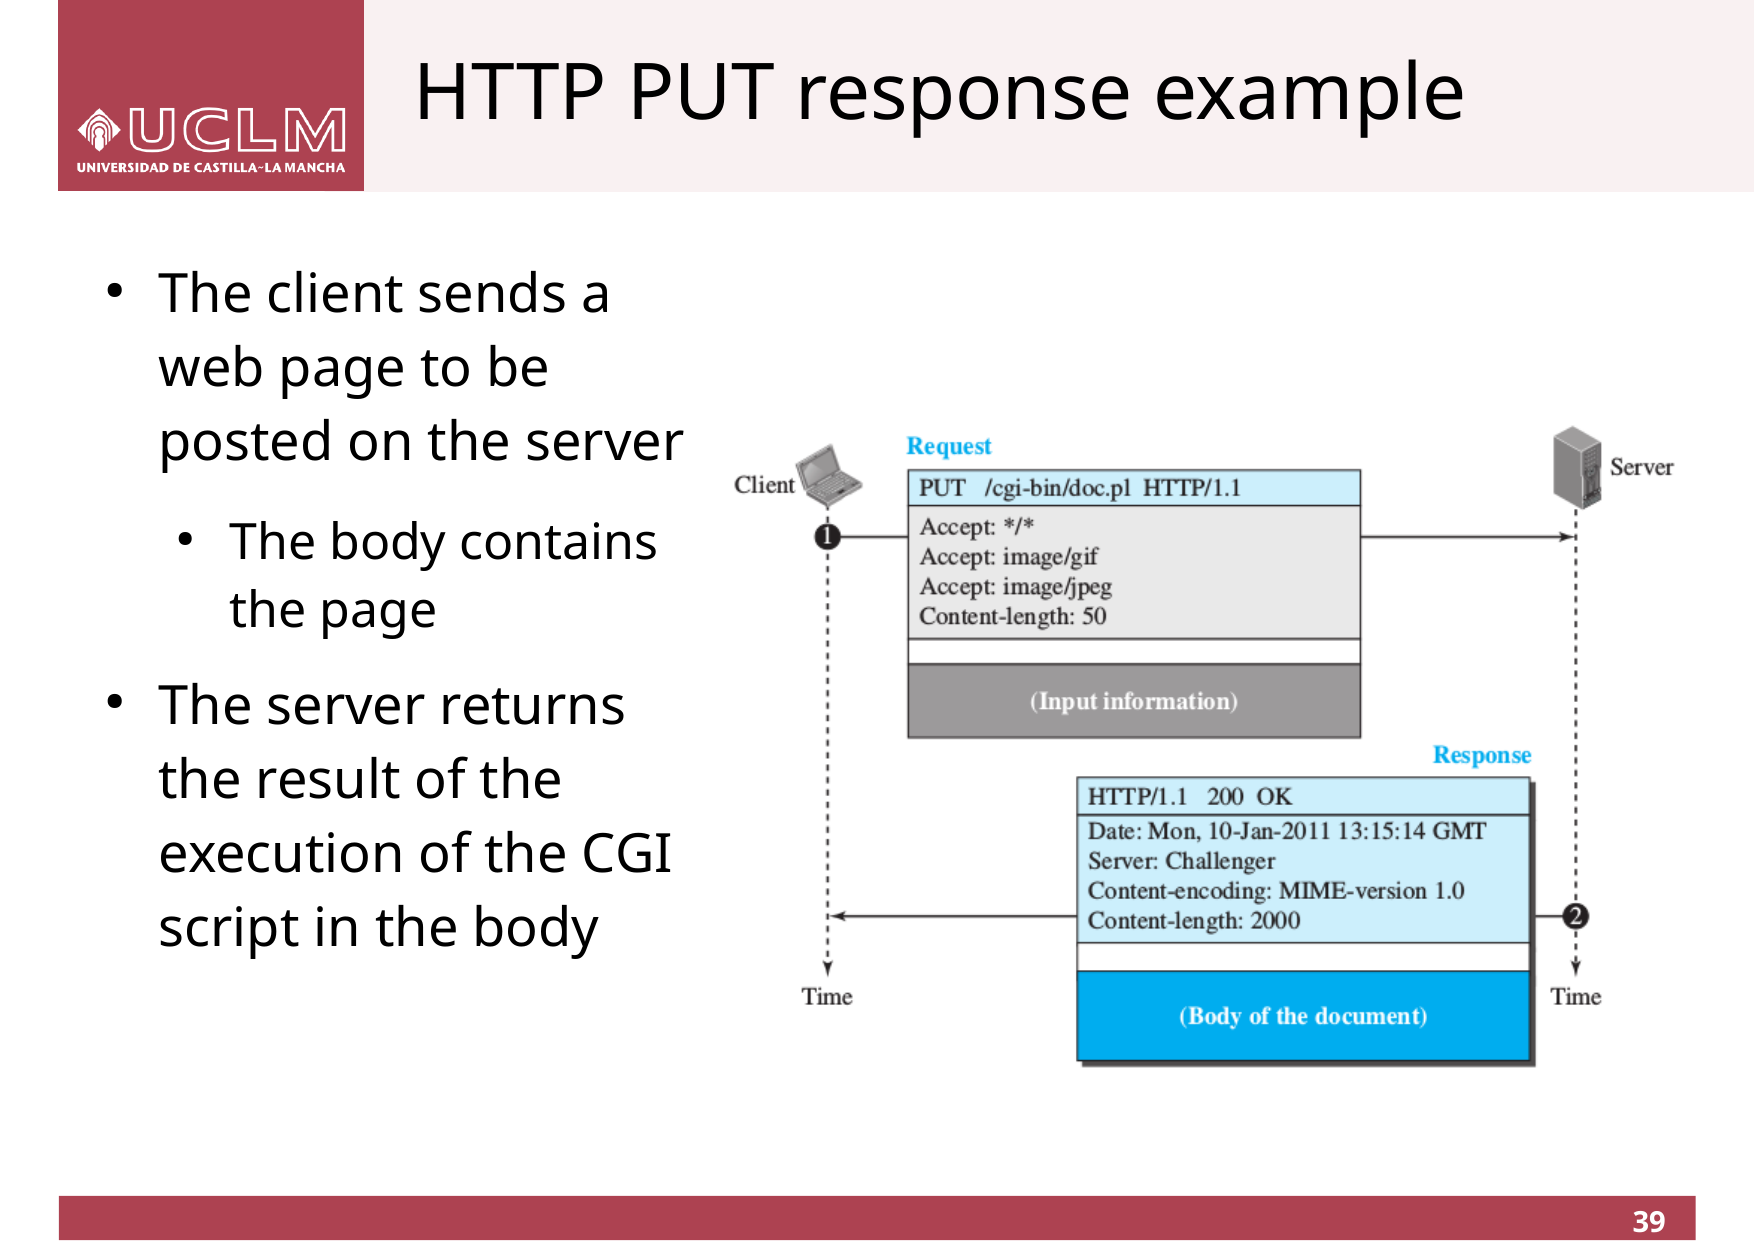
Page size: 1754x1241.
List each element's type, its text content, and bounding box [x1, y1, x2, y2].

picture [708, 420, 1697, 1081]
title HTTP PUT response example [413, 0, 1667, 198]
list The client sends a web page to be posted on the server The body contains the page The server returns the result of the execution of the CGI script in the body [87, 254, 709, 1093]
picture [58, 0, 364, 191]
